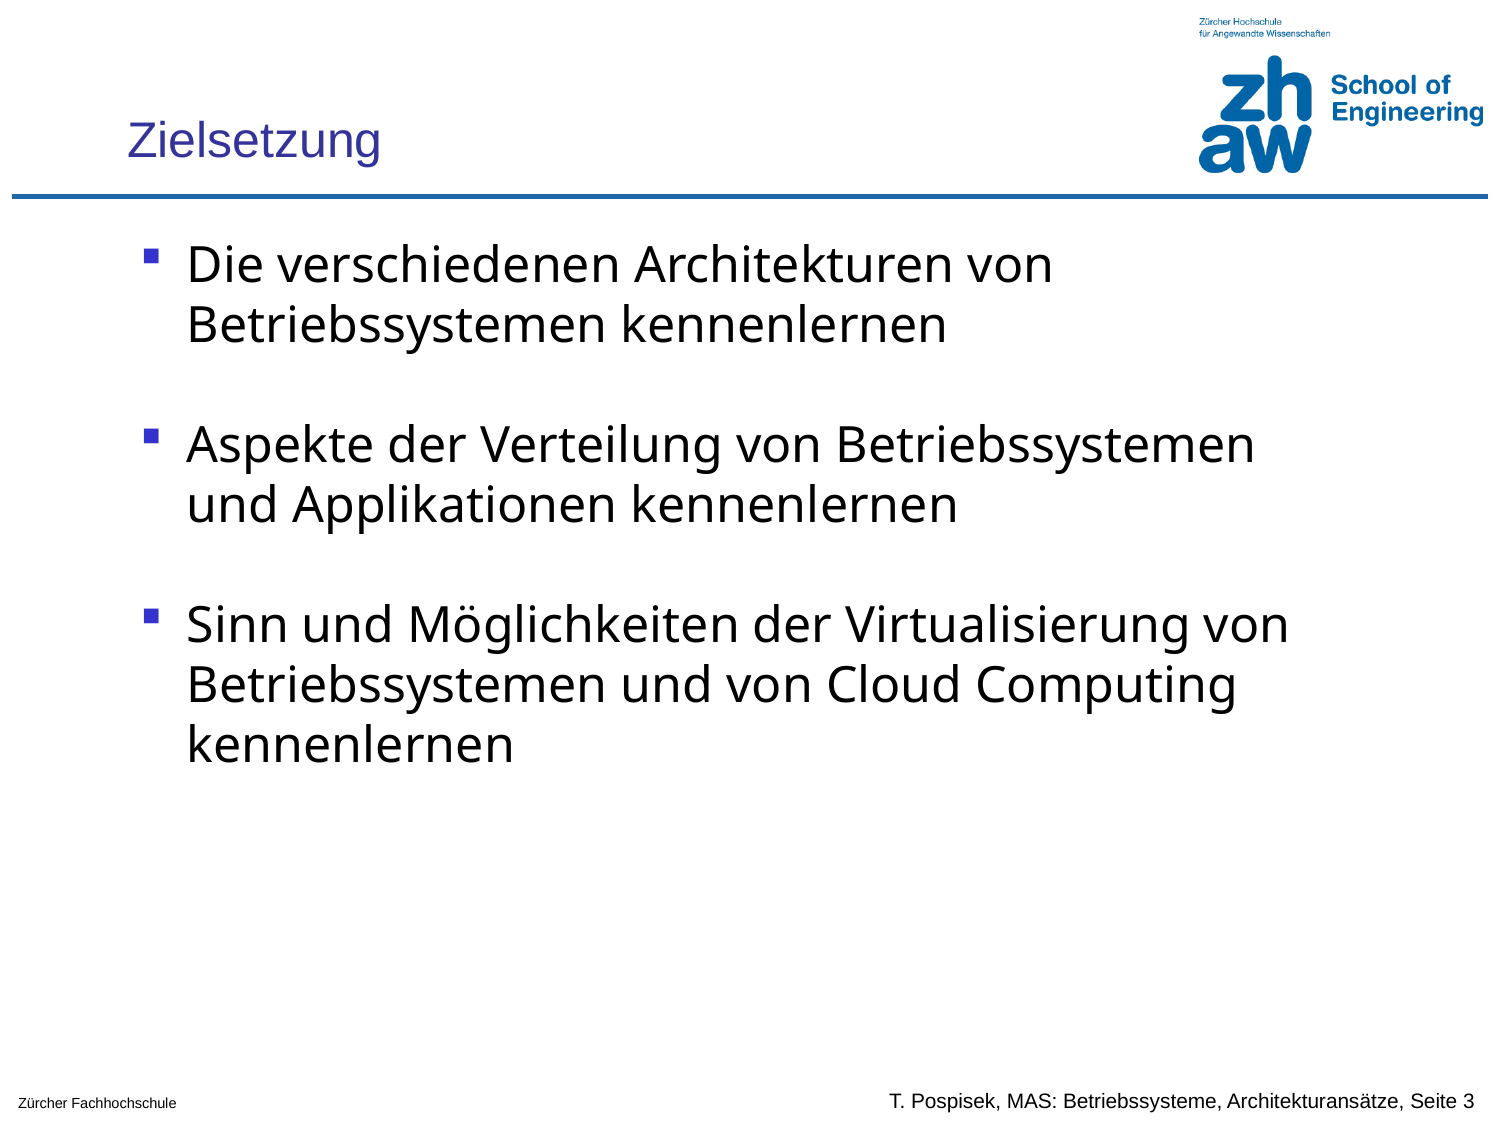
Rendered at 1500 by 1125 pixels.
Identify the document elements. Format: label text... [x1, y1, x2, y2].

title Zielsetzung [112, 50, 1391, 175]
picture [1199, 18, 1483, 173]
text_box Die verschiedenen Architekturen von Betriebssystemen kennenlernen Aspekte der Verteilung von Betriebssystemen und Applikationen kennenlernen Sinn und Möglichkeiten der Virtualisierung von Betriebssystemen und von Cloud Computing kennenlernen [125, 224, 1350, 988]
